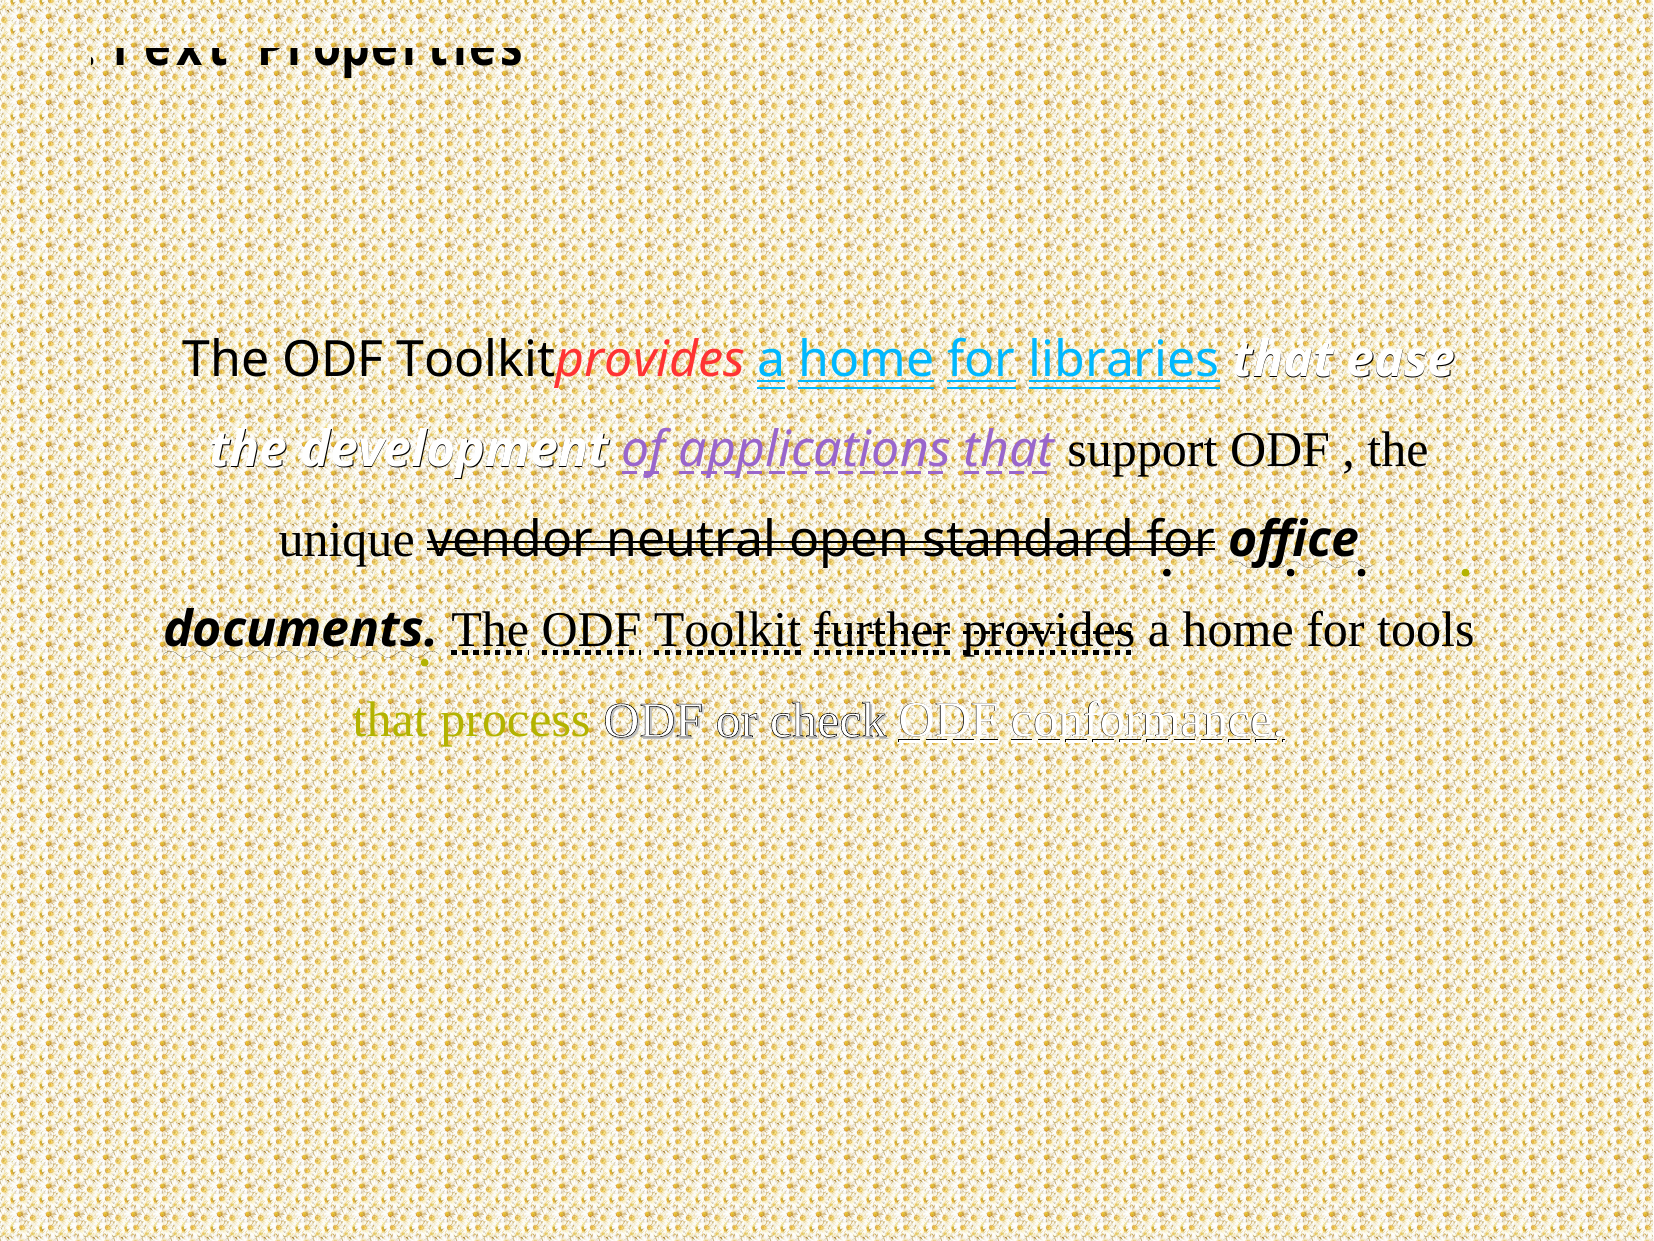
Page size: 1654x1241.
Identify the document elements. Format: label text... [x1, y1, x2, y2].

chart [91, 48, 1097, 225]
title The ODF Toolkitprovides a home for libraries that ease the development of applications that support ODF , the unique vendor neutral open standard for office documents. The ODF Toolkit further provides a home for tools that process ODF or check ODF conformance. [162, 224, 1476, 820]
picture [0, 0, 1654, 1241]
